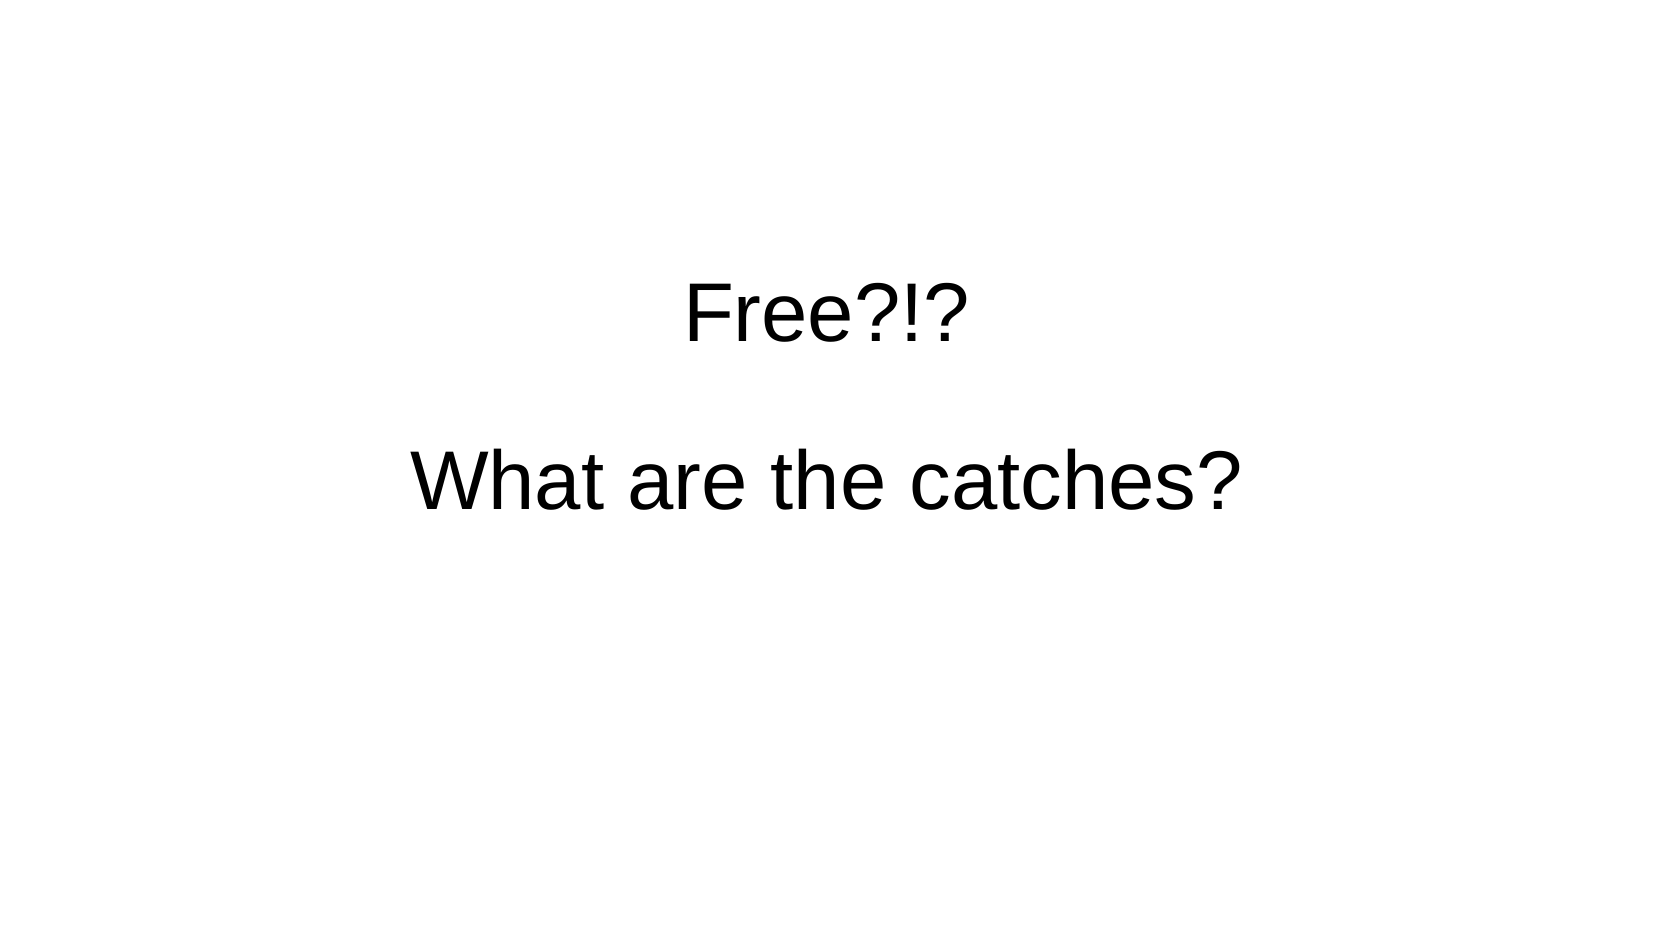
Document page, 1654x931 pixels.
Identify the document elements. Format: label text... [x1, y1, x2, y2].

subtitle Free?!? What are the catches? [82, 37, 1571, 757]
